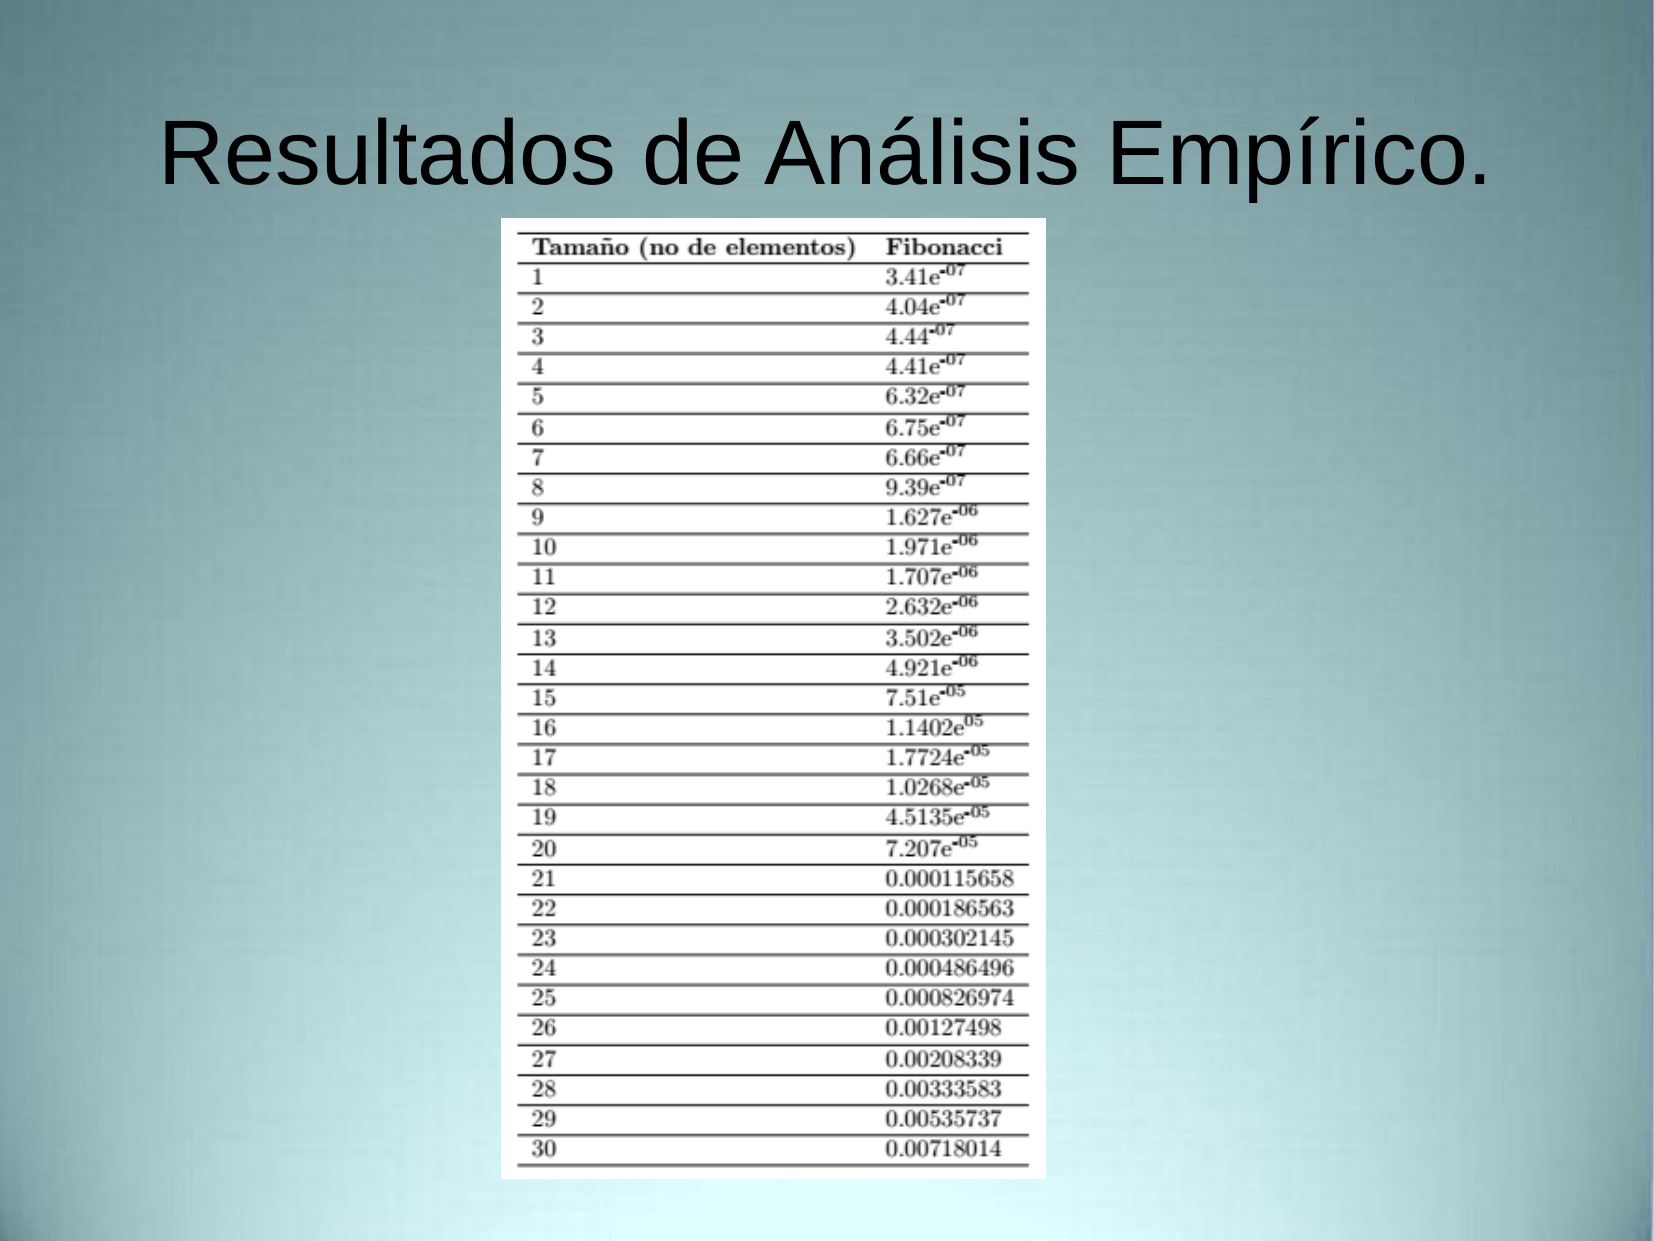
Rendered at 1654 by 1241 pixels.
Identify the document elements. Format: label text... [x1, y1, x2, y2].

title Resultados de Análisis Empírico. [82, 49, 1571, 257]
picture [0, 0, 1654, 1241]
